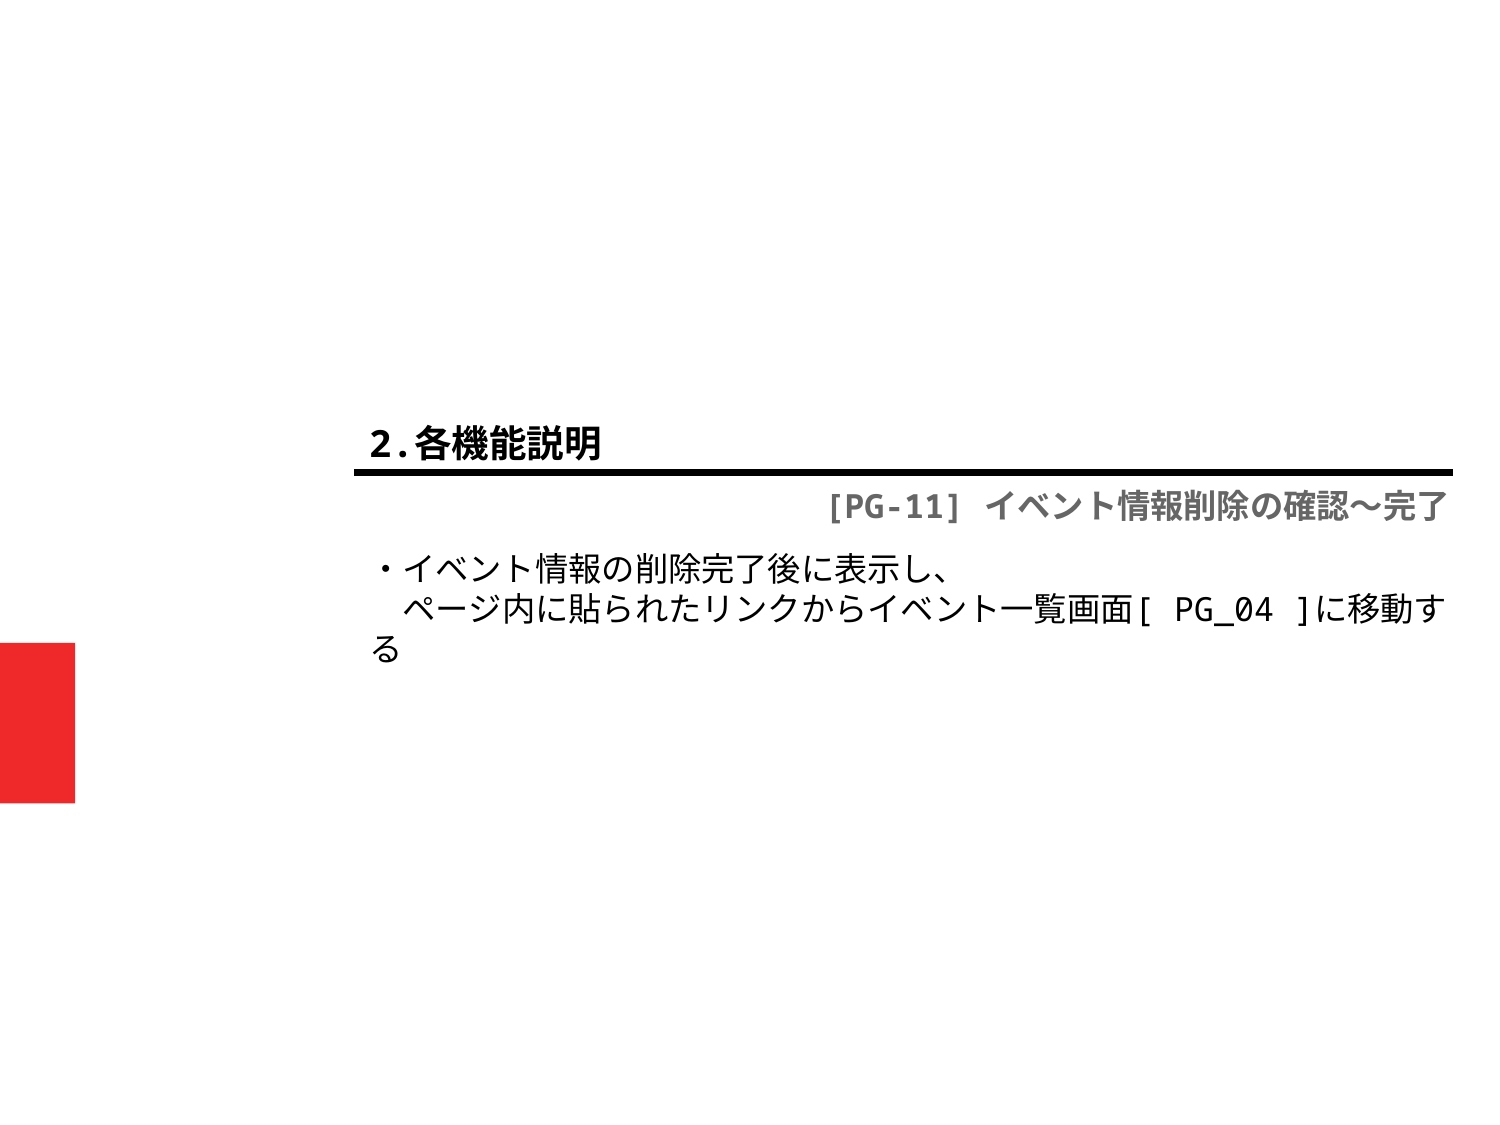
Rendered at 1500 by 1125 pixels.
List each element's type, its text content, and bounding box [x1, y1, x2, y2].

text_box 2.各機能説明 [PG-11] イベント情報削除の確認～完了 [354, 412, 1465, 541]
text_box ・イベント情報の削除完了後に表示し、 ページ内に貼られたリンクからイベント一覧画面[ PG_04 ]に移動する [354, 541, 1477, 932]
